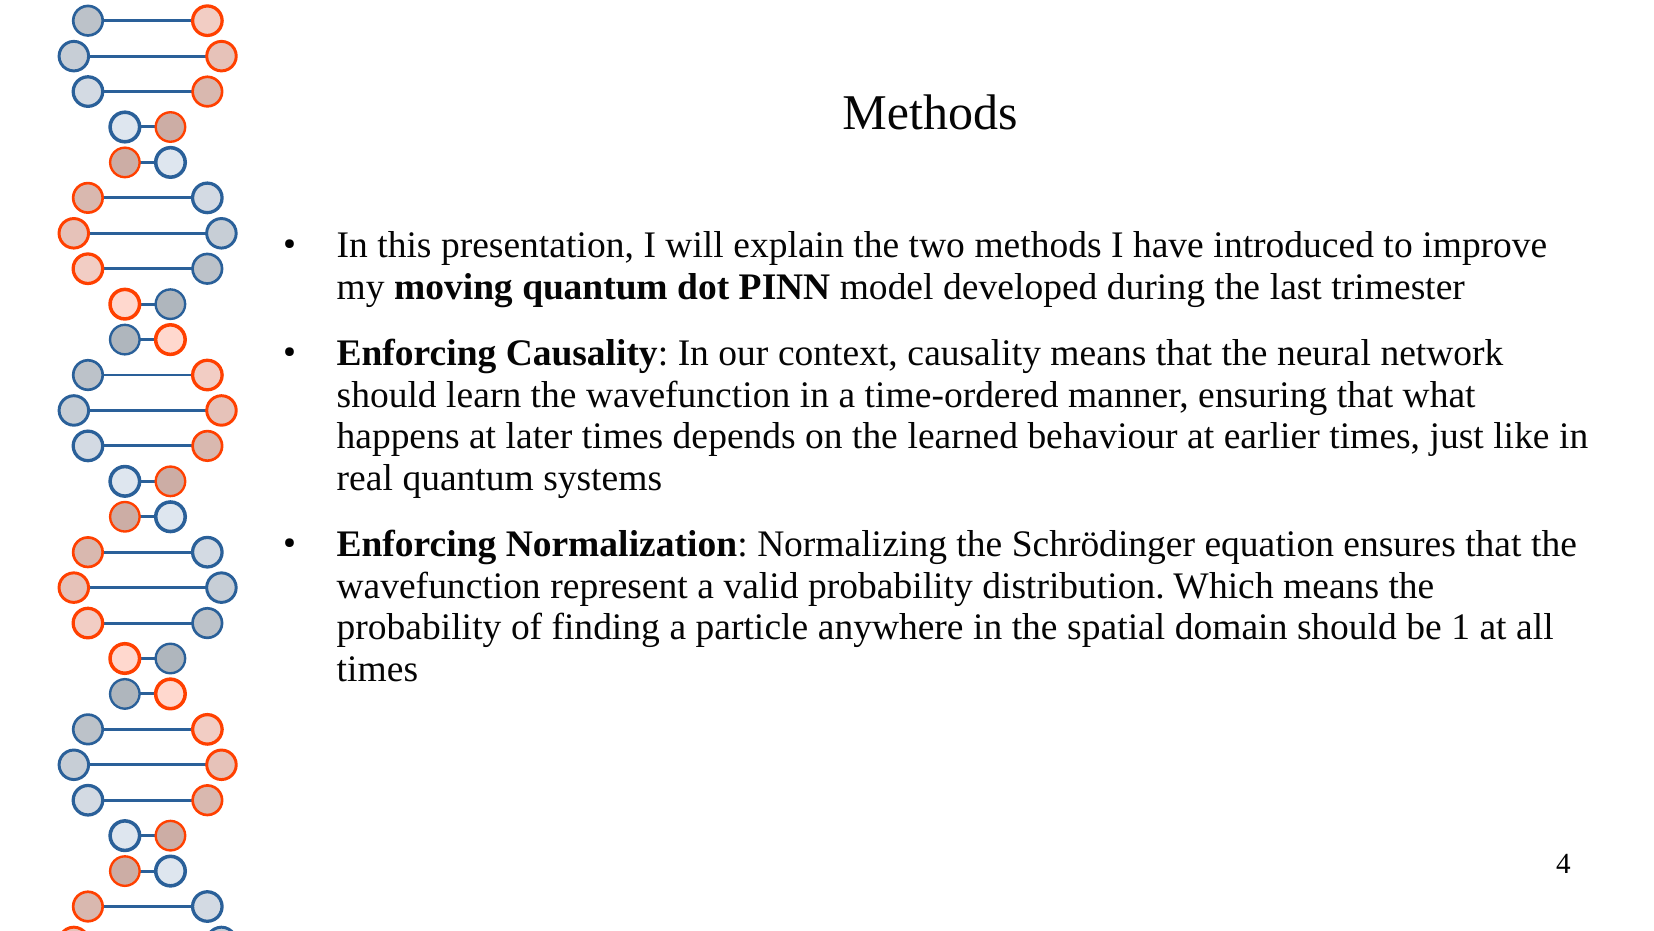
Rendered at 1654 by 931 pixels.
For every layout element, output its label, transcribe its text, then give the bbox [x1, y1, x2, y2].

title Methods [265, 35, 1595, 189]
list In this presentation, I will explain the two methods I have introduced to improve my moving quantum dot PINN model developed during the last trimester Enforcing Causality: In our context, causality means that the neural network should learn the wavefunction in a time-ordered manner, ensuring that what happens at later times depends on the learned behaviour at earlier times, just like in real quantum systems Enforcing Normalization: Normalizing the Schrödinger equation ensures that the wavefunction represent a valid probability distribution. Which means the probability of finding a particle anywhere in the spatial domain should be 1 at all times [265, 224, 1595, 764]
